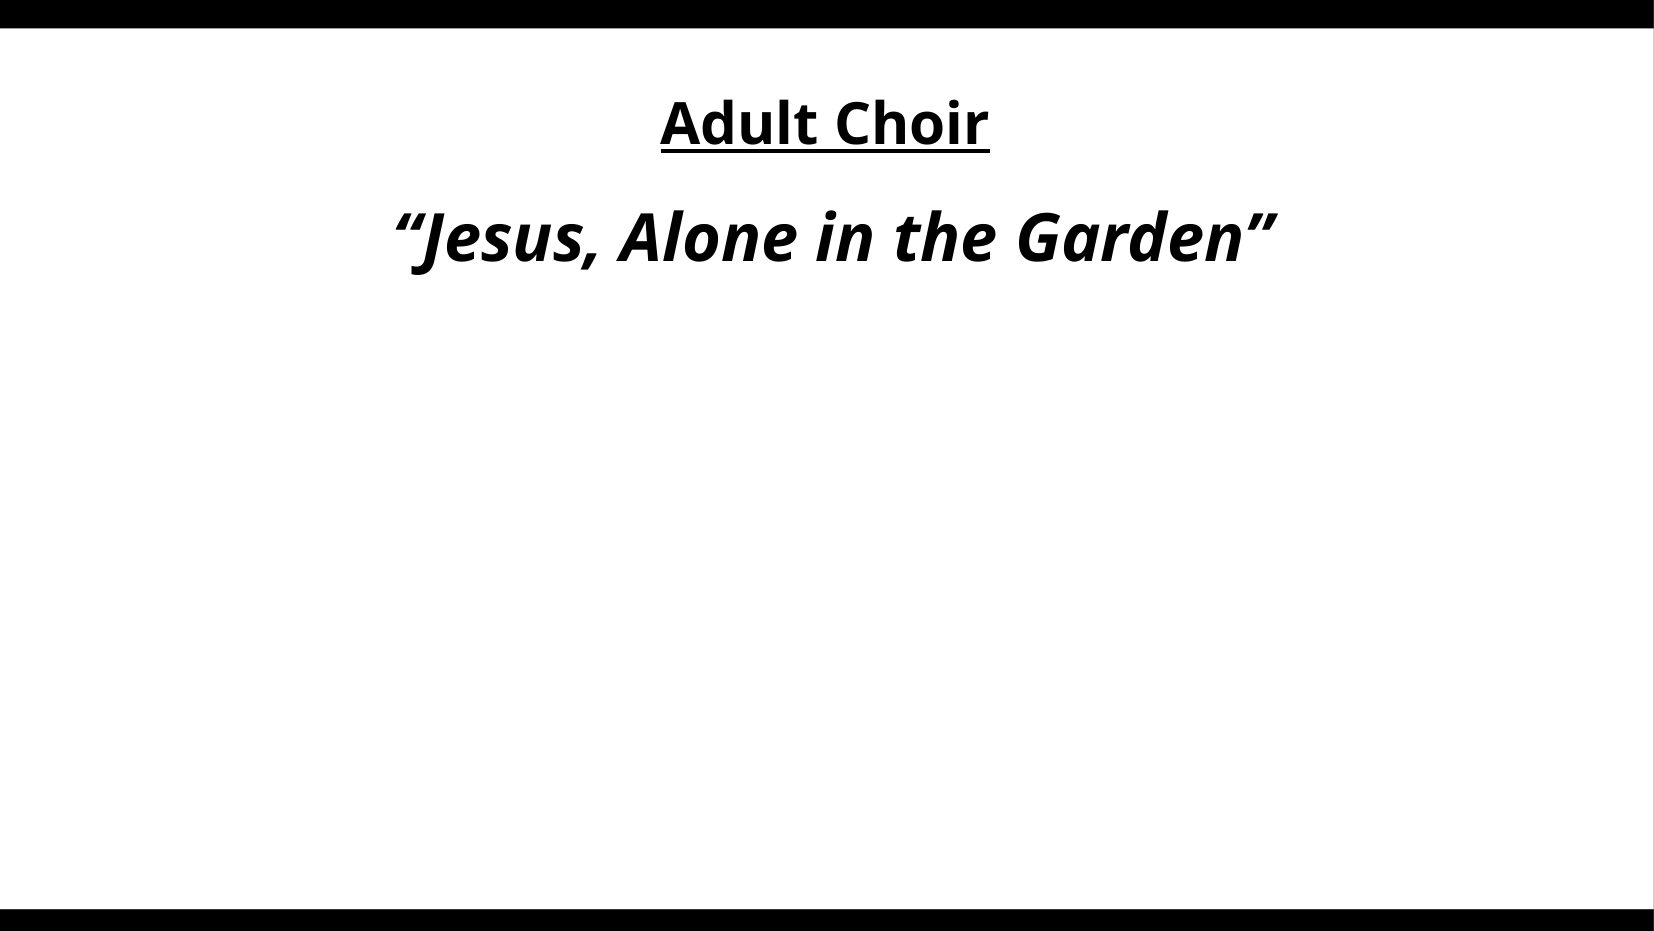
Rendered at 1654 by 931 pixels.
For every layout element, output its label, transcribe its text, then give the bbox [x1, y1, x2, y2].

picture [0, 0, 1654, 931]
text_box Adult Choir “Jesus, Alone in the Garden” [105, 75, 1546, 312]
